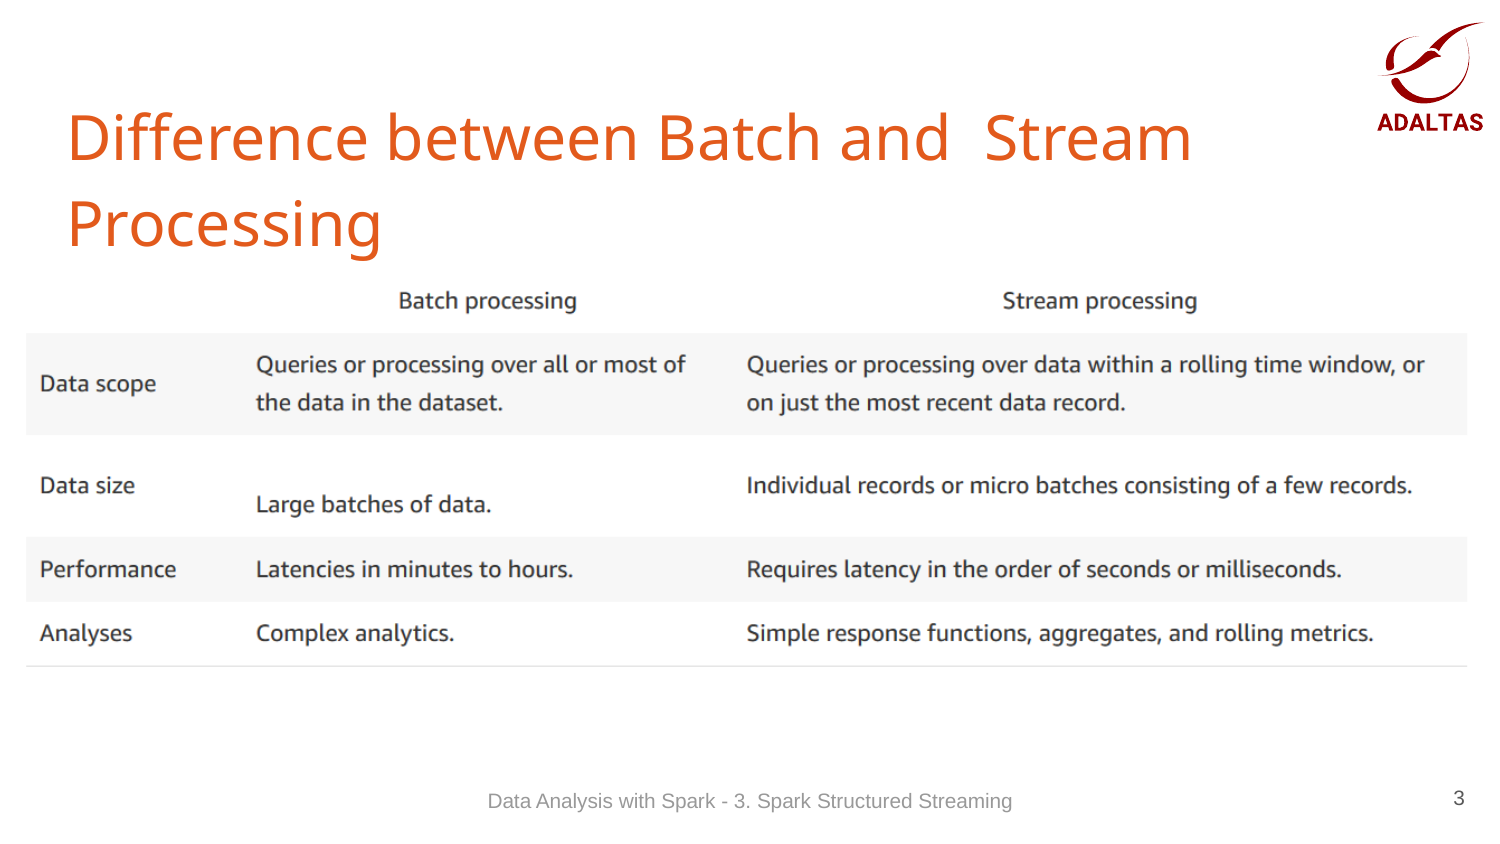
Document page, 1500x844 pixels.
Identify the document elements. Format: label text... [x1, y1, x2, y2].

slide_number <number> [1389, 764, 1480, 830]
text_box Data Analysis with Spark - 3. Spark Structured Streaming [462, 773, 1038, 822]
title Difference between Batch and Stream Processing [51, 71, 1269, 241]
picture [24, 265, 1475, 678]
